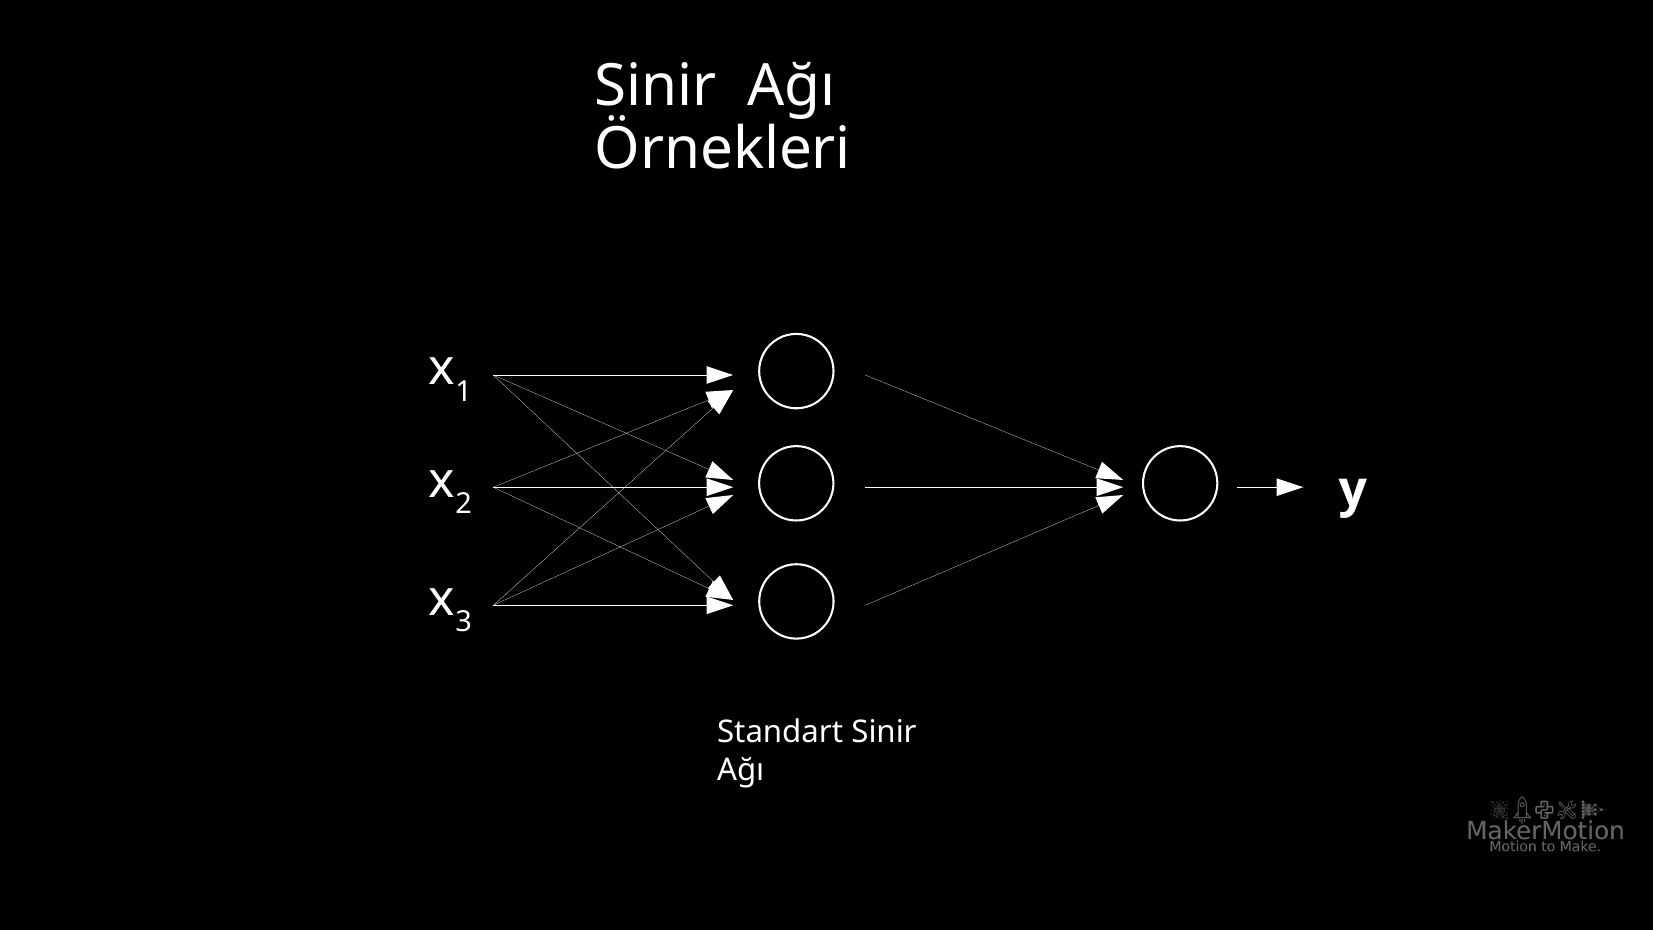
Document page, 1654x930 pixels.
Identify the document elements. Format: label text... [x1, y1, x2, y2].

text_box y [1323, 445, 1454, 526]
text_box x3 [414, 557, 494, 646]
title Standart Sinir Ağı [702, 660, 951, 840]
picture [1440, 719, 1651, 930]
text_box x1 [414, 327, 494, 415]
text_box x2 [414, 439, 494, 527]
title Sinir Ağı Örnekleri [579, 28, 1074, 208]
